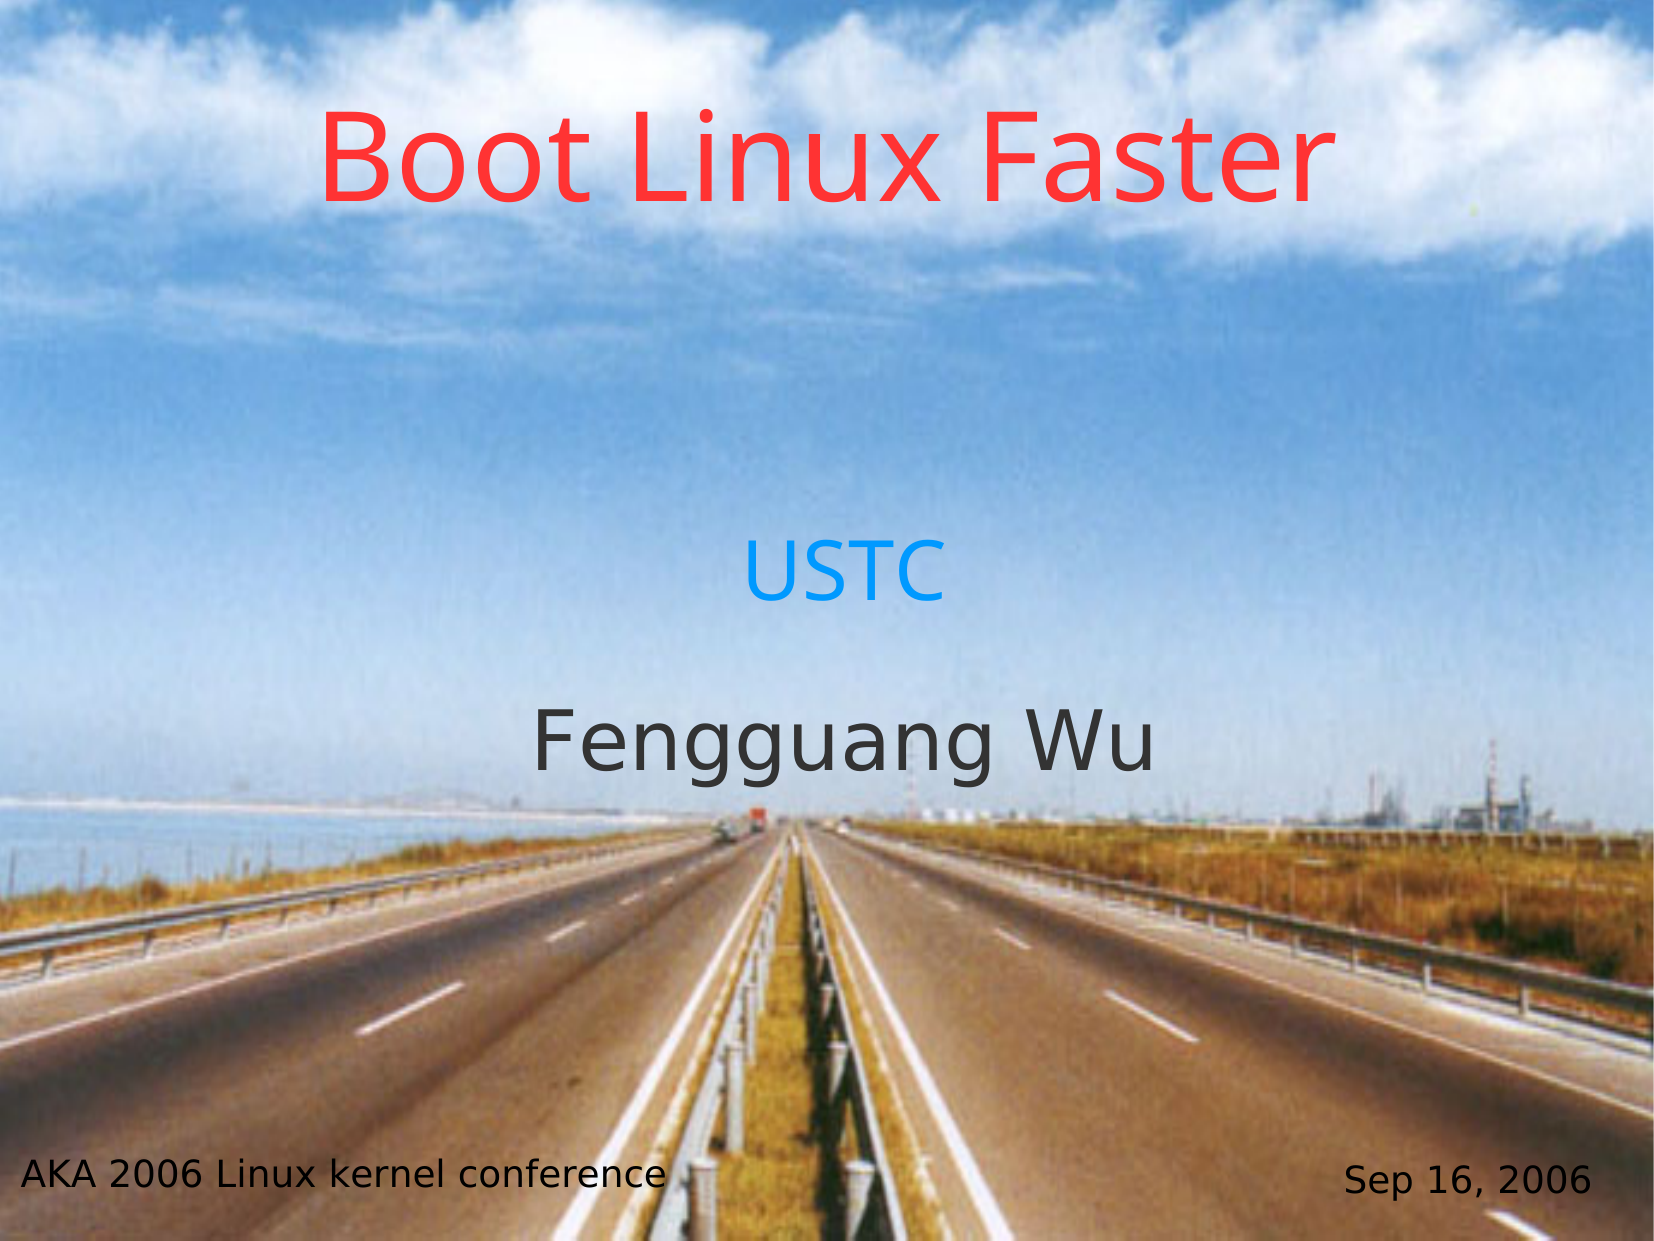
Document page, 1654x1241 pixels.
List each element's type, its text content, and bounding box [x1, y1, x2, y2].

text_box AKA 2006 Linux kernel conference [5, 1145, 670, 1205]
subtitle USTC Fengguang Wu [82, 290, 1571, 1109]
title Boot Linux Faster [82, 49, 1571, 257]
picture [0, 0, 1654, 1241]
text_box Sep 16, 2006 [1328, 1151, 1604, 1210]
